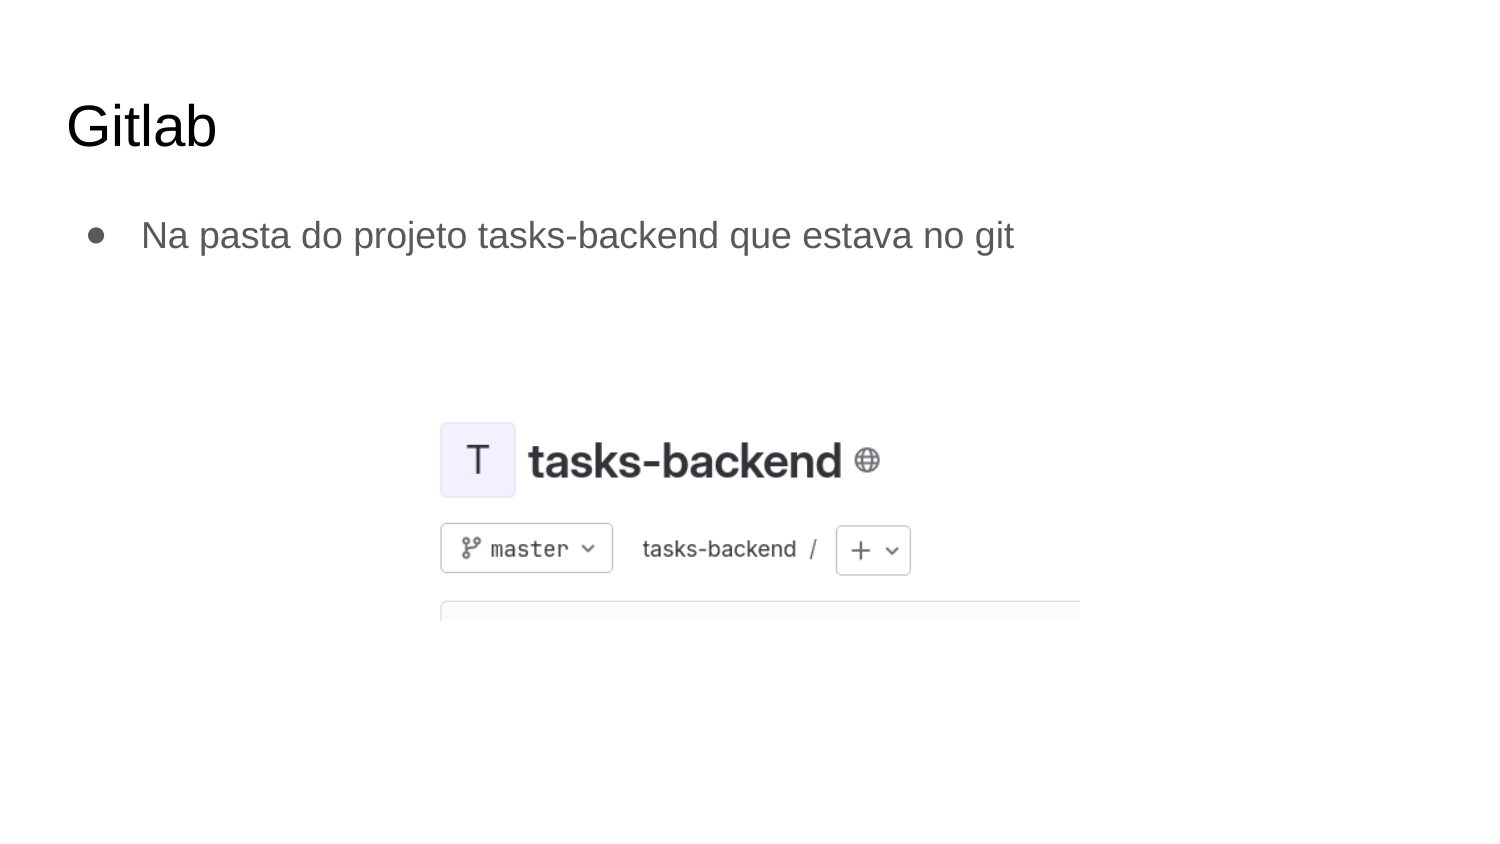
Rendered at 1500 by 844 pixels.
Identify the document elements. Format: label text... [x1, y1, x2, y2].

list Na pasta do projeto tasks-backend que estava no git [51, 189, 1489, 750]
title Gitlab [51, 72, 1449, 167]
picture [413, 401, 1080, 621]
